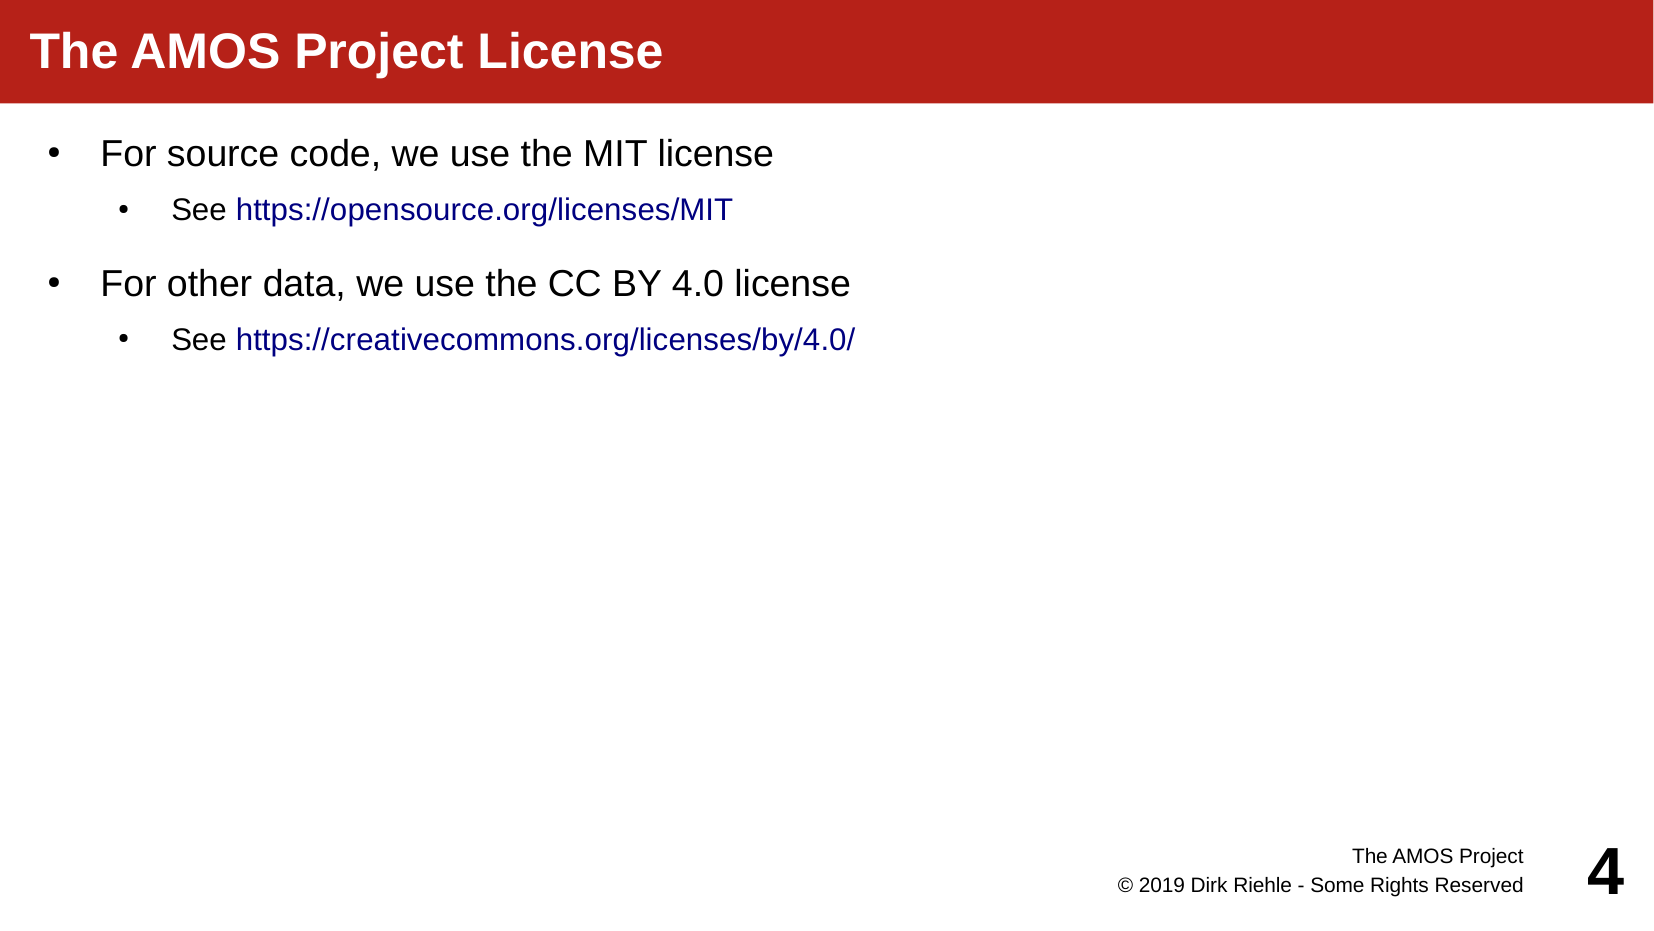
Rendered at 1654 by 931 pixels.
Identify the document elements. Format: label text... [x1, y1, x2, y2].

list For source code, we use the MIT license See https://opensource.org/licenses/MIT For other data, we use the CC BY 4.0 license See https://creativecommons.org/licenses/by/4.0/ [29, 132, 1625, 798]
title The AMOS Project License [0, 0, 1654, 104]
